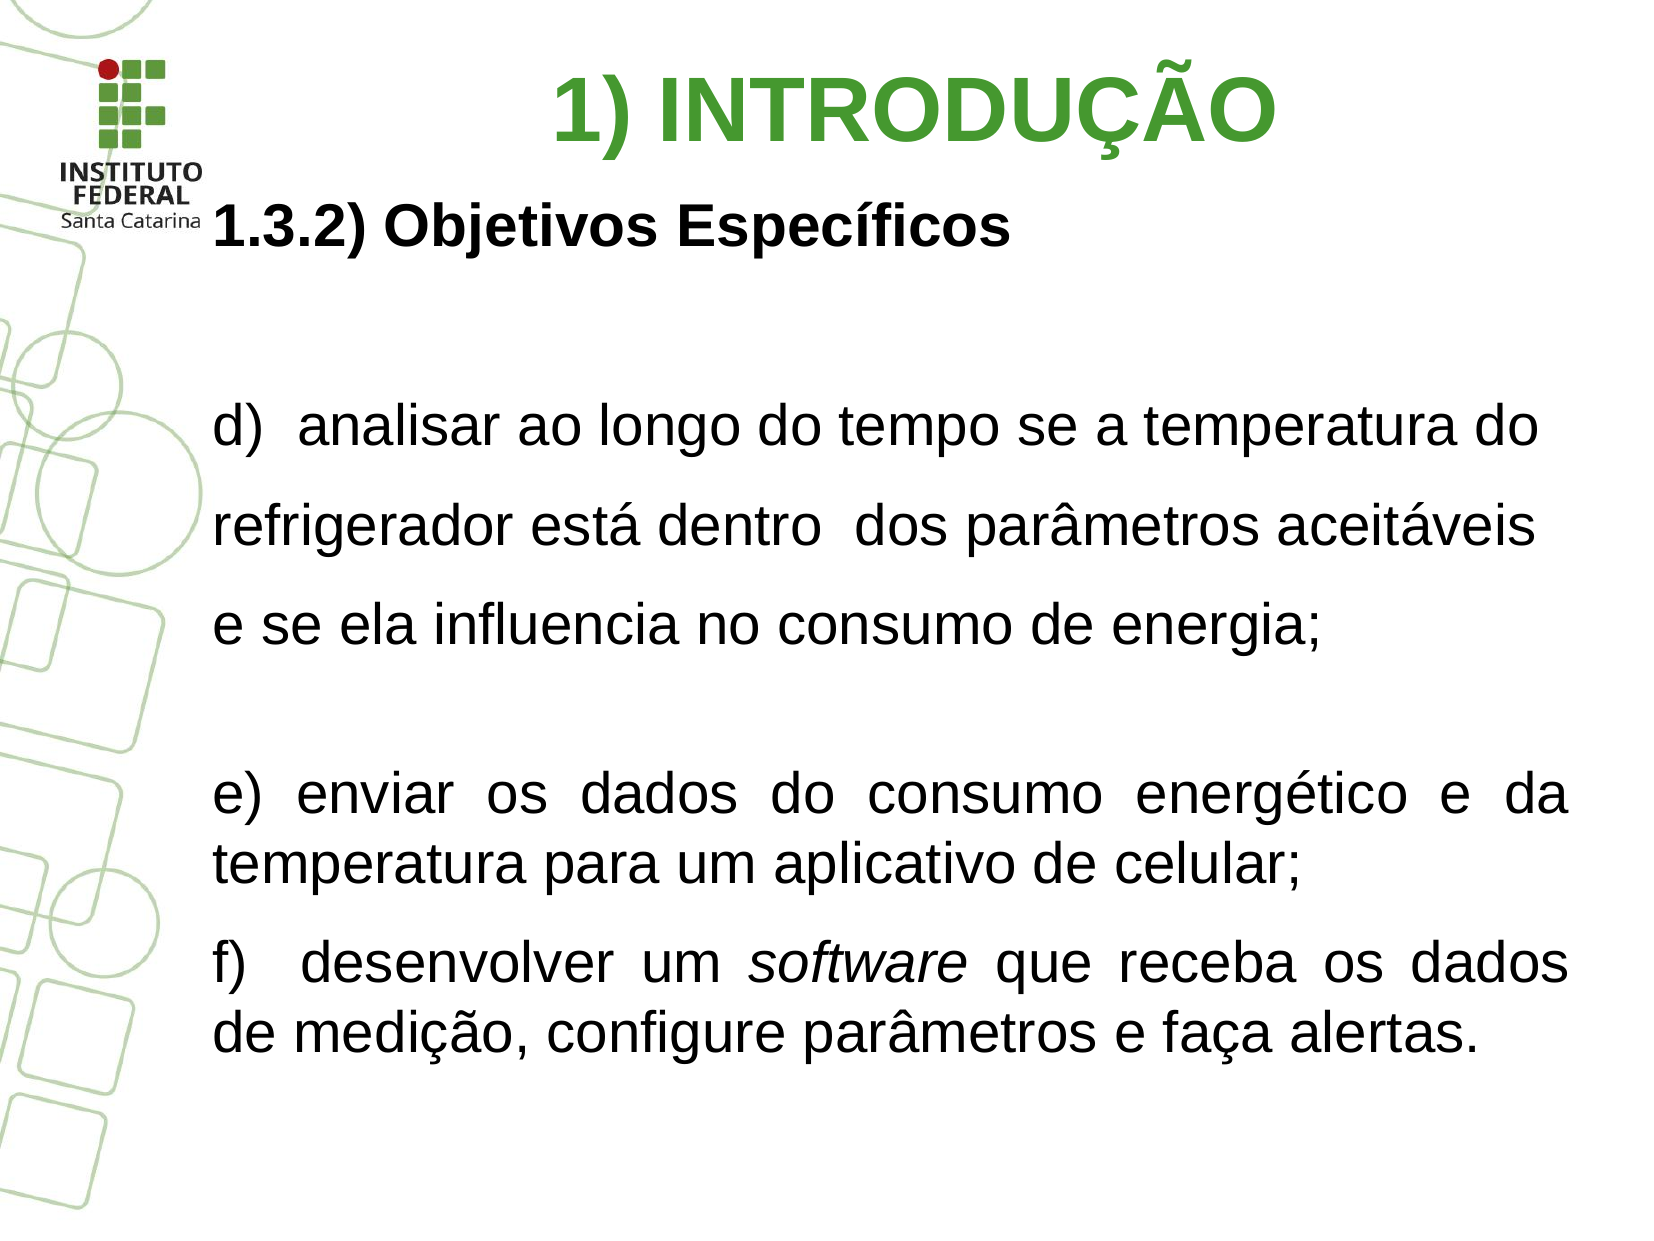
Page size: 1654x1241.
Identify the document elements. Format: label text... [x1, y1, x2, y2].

title 1) INTRODUÇÃO [259, 1, 1571, 186]
list 1.3.2) Objetivos Específicos d) analisar ao longo do tempo se a temperatura do refrigerador está dentro dos parâmetros aceitáveis e se ela influencia no consumo de energia; e) enviar os dados do consumo energético e da temperatura para um aplicativo de celular; f) desenvolver um software que receba os dados de medição, configure parâmetros e faça alertas. [212, 186, 1571, 1183]
picture [0, 0, 1654, 1241]
